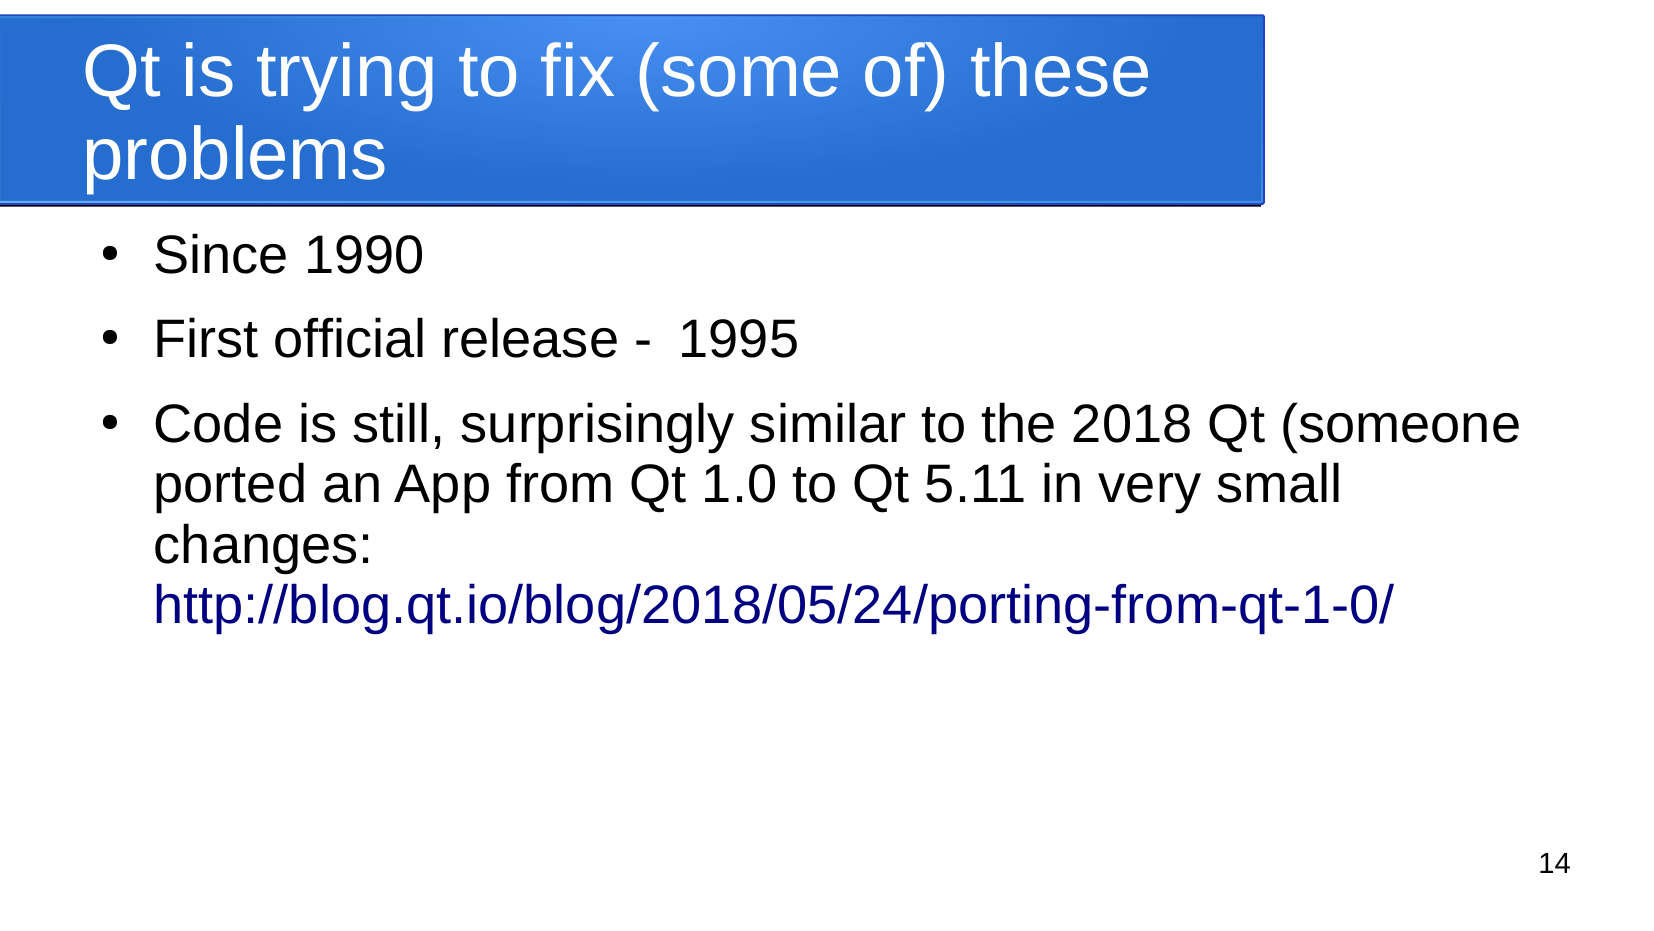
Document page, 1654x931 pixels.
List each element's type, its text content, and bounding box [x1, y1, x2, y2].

list Since 1990 First official release - 1995 Code is still, surprisingly similar to the 2018 Qt (someone ported an App from Qt 1.0 to Qt 5.11 in very small changes: http://blog.qt.io/blog/2018/05/24/porting-from-qt-1-0/ [82, 224, 1571, 764]
title Qt is trying to fix (some of) these problems [82, 29, 1235, 196]
